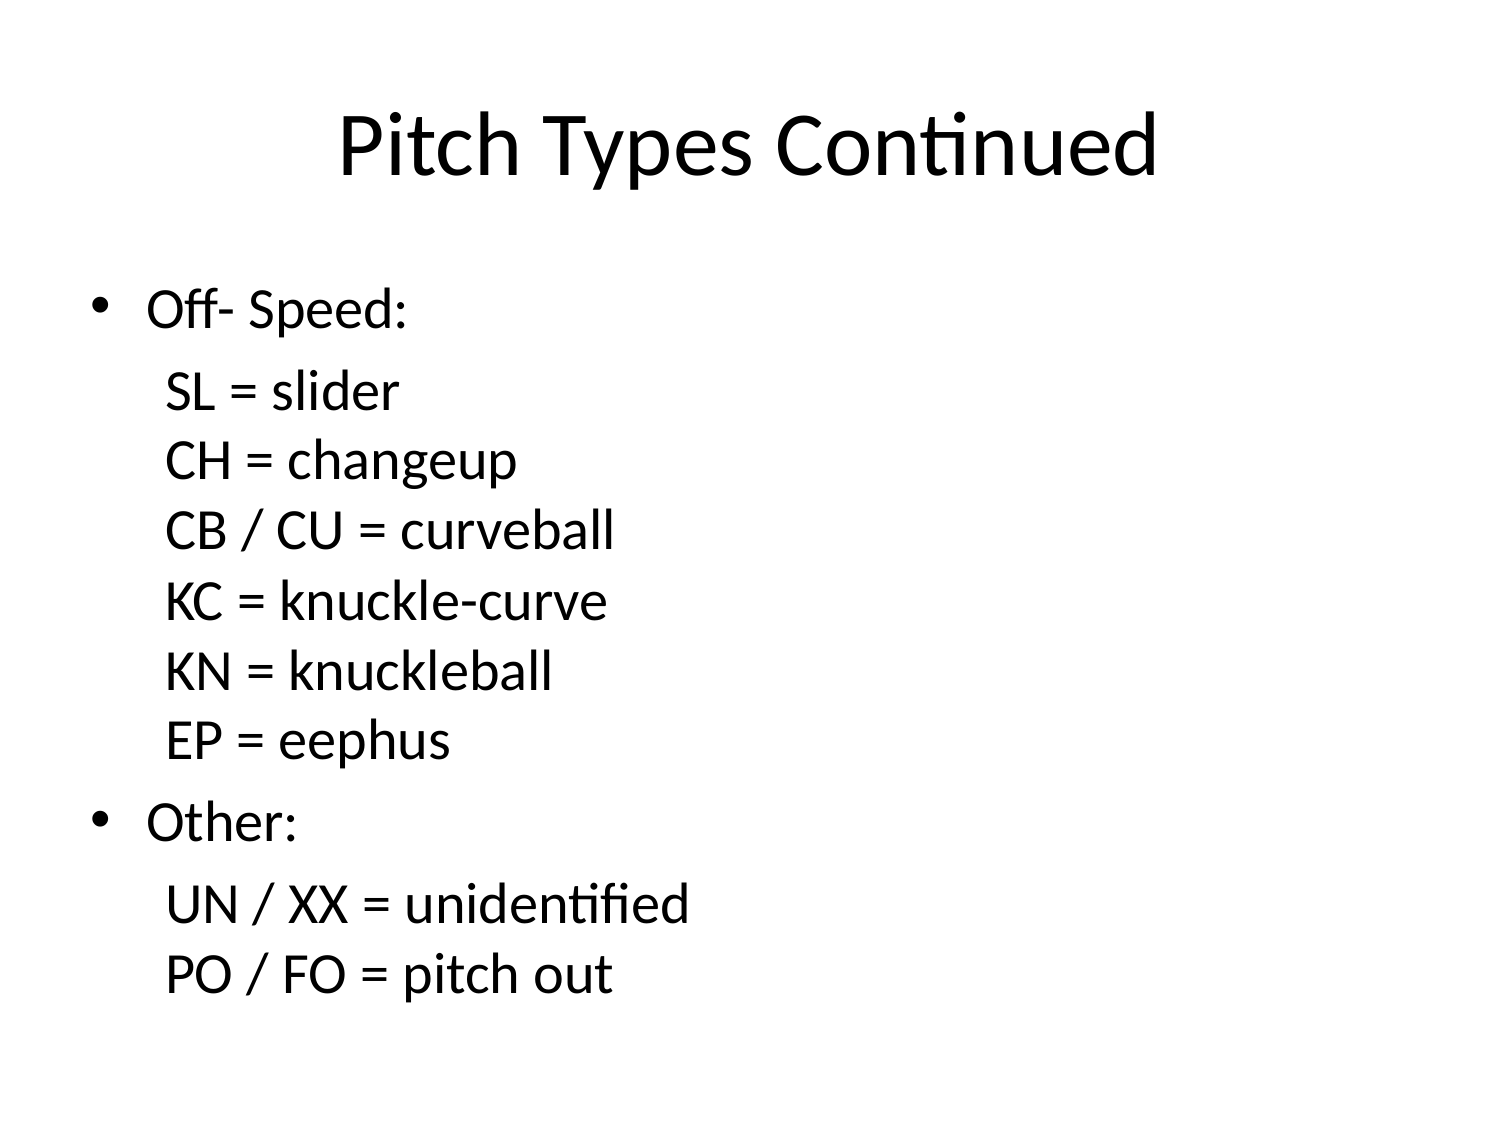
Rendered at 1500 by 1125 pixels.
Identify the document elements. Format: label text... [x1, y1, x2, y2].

title Pitch Types Continued [75, 45, 1425, 233]
list Off- Speed: SL = slider CH = changeup CB / CU = curveball KC = knuckle-curve KN = knuckleball EP = eephus Other: UN / XX = unidentified PO / FO = pitch out [75, 262, 1425, 1005]
